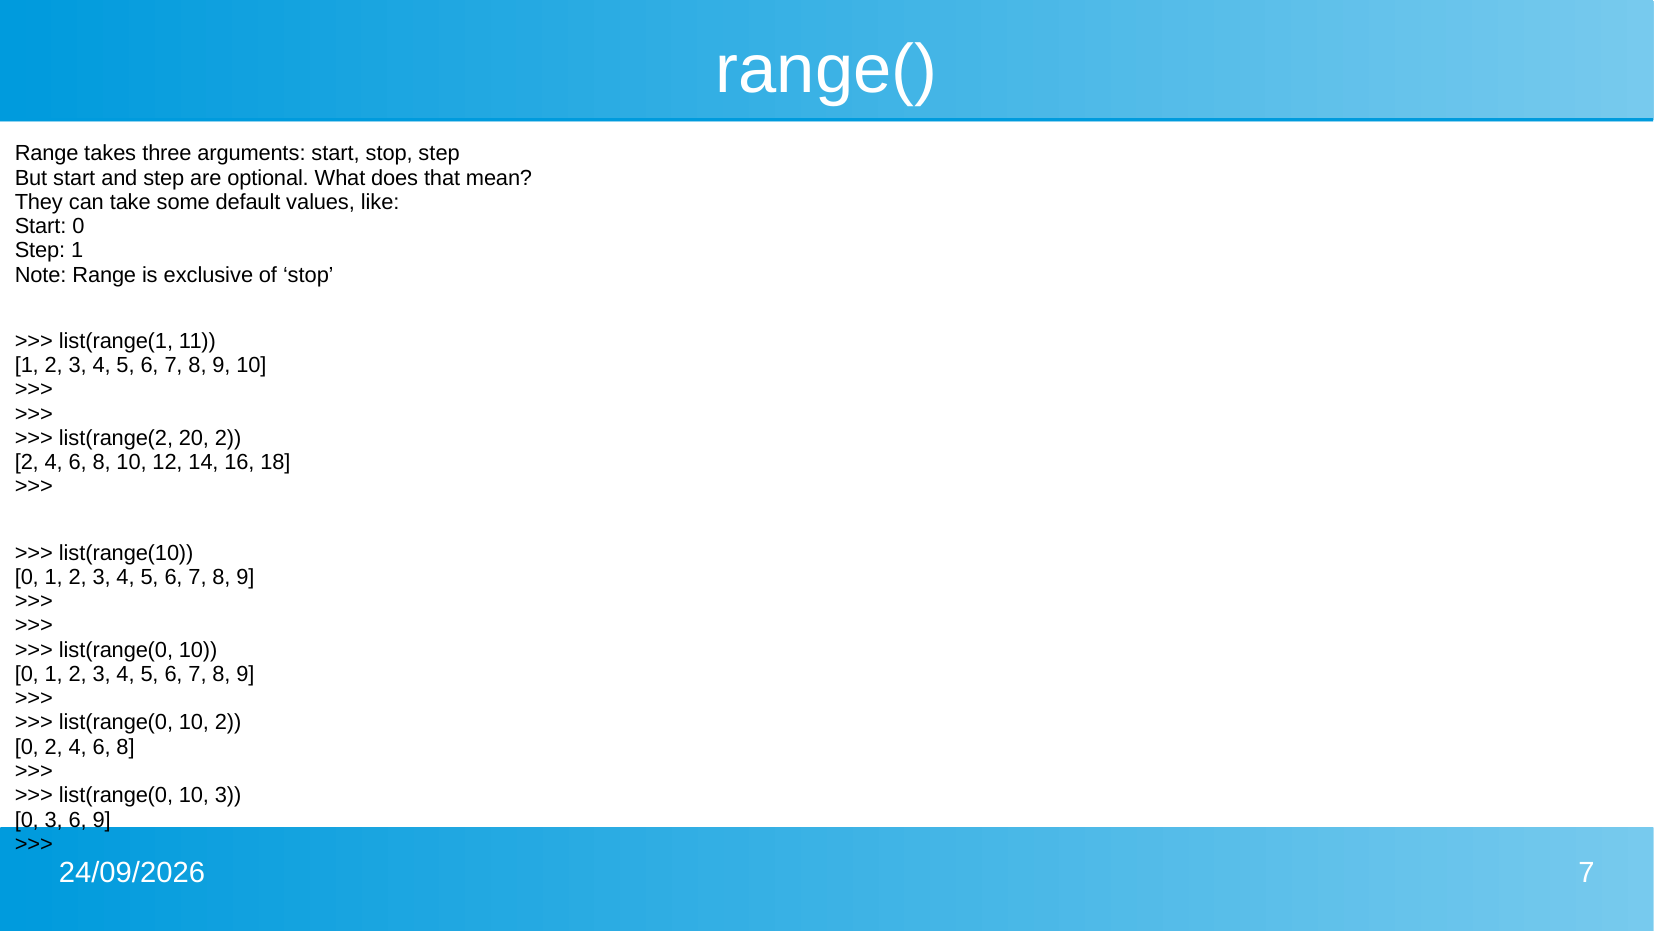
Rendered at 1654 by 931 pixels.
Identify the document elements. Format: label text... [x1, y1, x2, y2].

title range() [59, 29, 1595, 108]
text_box Range takes three arguments: start, stop, step But start and step are optional. What does that mean? They can take some default values, like: Start: 0 Step: 1 Note: Range is exclusive of ‘stop’ >>> list(range(1, 11)) [1, 2, 3, 4, 5, 6, 7, 8, 9, 10] >>> >>> >>> list(range(2, 20, 2)) [2, 4, 6, 8, 10, 12, 14, 16, 18] >>> >>> list(range(10)) [0, 1, 2, 3, 4, 5, 6, 7, 8, 9] >>> >>> >>> list(range(0, 10)) [0, 1, 2, 3, 4, 5, 6, 7, 8, 9] >>> >>> list(range(0, 10, 2)) [0, 2, 4, 6, 8] >>> >>> list(range(0, 10, 3)) [0, 3, 6, 9] >>> [0, 133, 664, 569]
